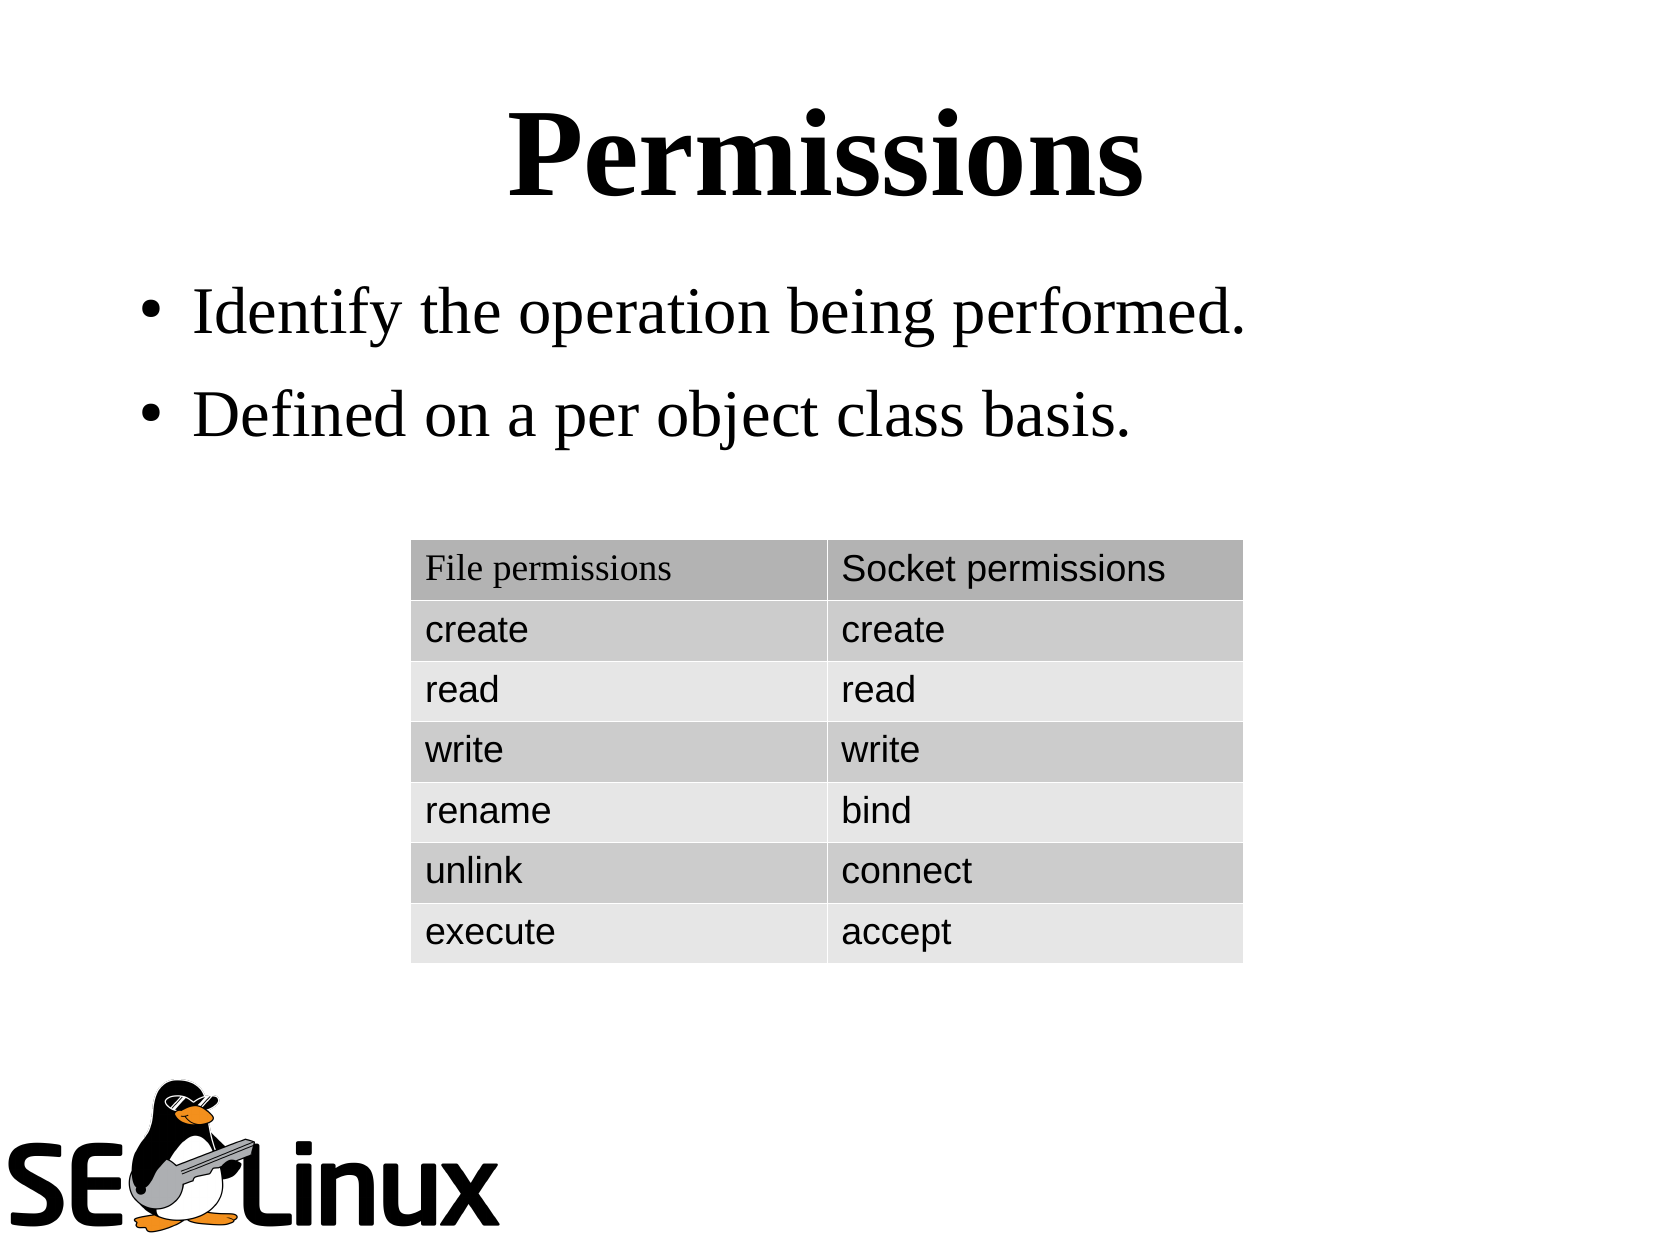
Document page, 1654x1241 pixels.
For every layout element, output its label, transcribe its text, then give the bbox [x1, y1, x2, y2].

table_cell write [828, 722, 1243, 782]
table_header File permissions [411, 540, 827, 600]
table_cell read [411, 662, 827, 721]
list Identify the operation being performed. Defined on a per object class basis. [121, 273, 1534, 1041]
table_cell unlink [411, 843, 827, 903]
table_cell bind [828, 783, 1243, 842]
table_cell connect [828, 843, 1243, 903]
table_cell create [828, 601, 1243, 661]
table_cell write [411, 722, 827, 782]
table_cell rename [411, 783, 827, 842]
table_cell create [411, 601, 827, 661]
table_cell accept [828, 904, 1243, 963]
table_header Socket permissions [828, 540, 1243, 600]
picture [0, 919, 526, 1241]
title Permissions [82, 49, 1571, 257]
table_cell read [828, 662, 1243, 721]
table_cell execute [411, 904, 827, 963]
